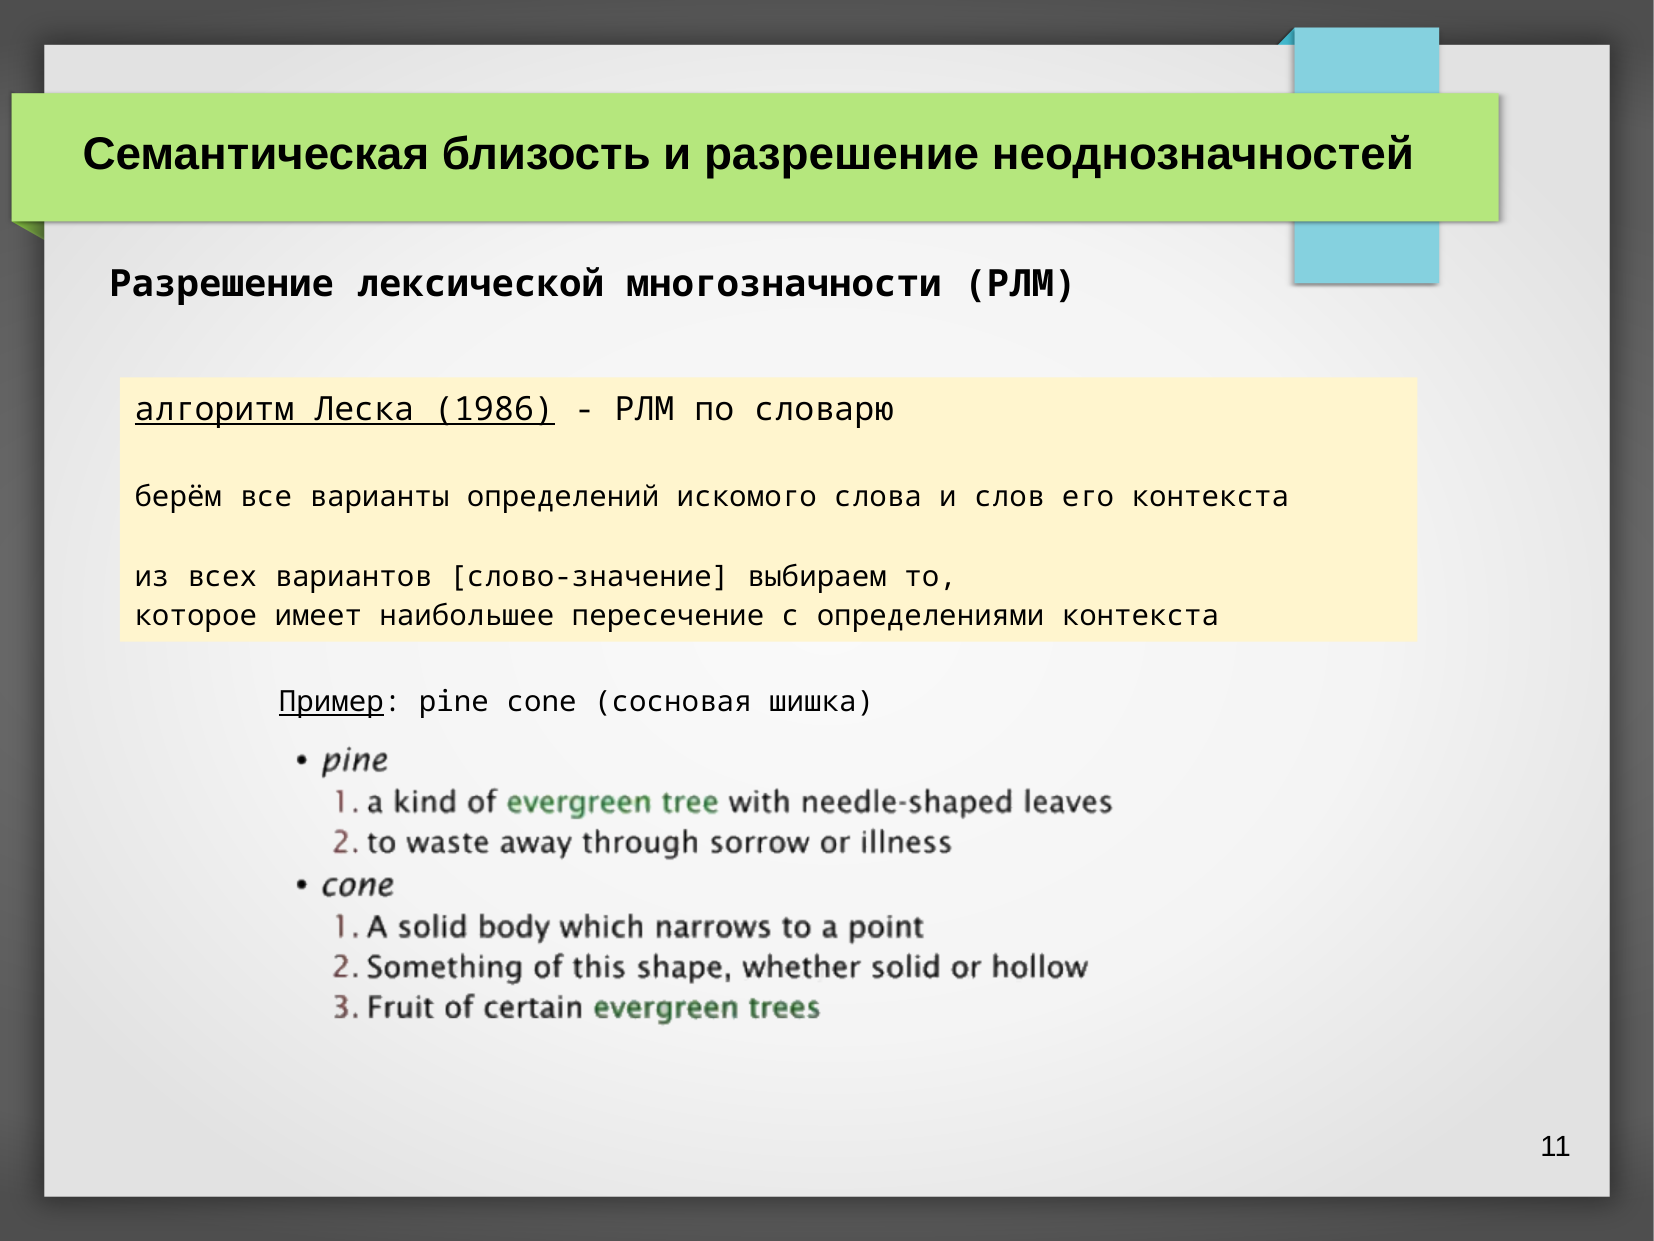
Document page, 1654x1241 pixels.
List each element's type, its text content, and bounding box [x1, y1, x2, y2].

picture [0, 0, 1654, 1241]
text_box Разрешение лексической многозначности (РЛМ) [94, 248, 1092, 308]
title Семантическая близость и разрешение неоднозначностей [82, 121, 1489, 187]
text_box Пример: pine cone (сосновая шишка) [264, 673, 1134, 723]
text_box алгоритм Леска (1986) - РЛМ по словарю берём все варианты определений искомого слова и слов его контекста из всех вариантов [слово-значение] выбираем то, которое имеет наибольшее пересечение с определениями контекста [119, 377, 1418, 615]
